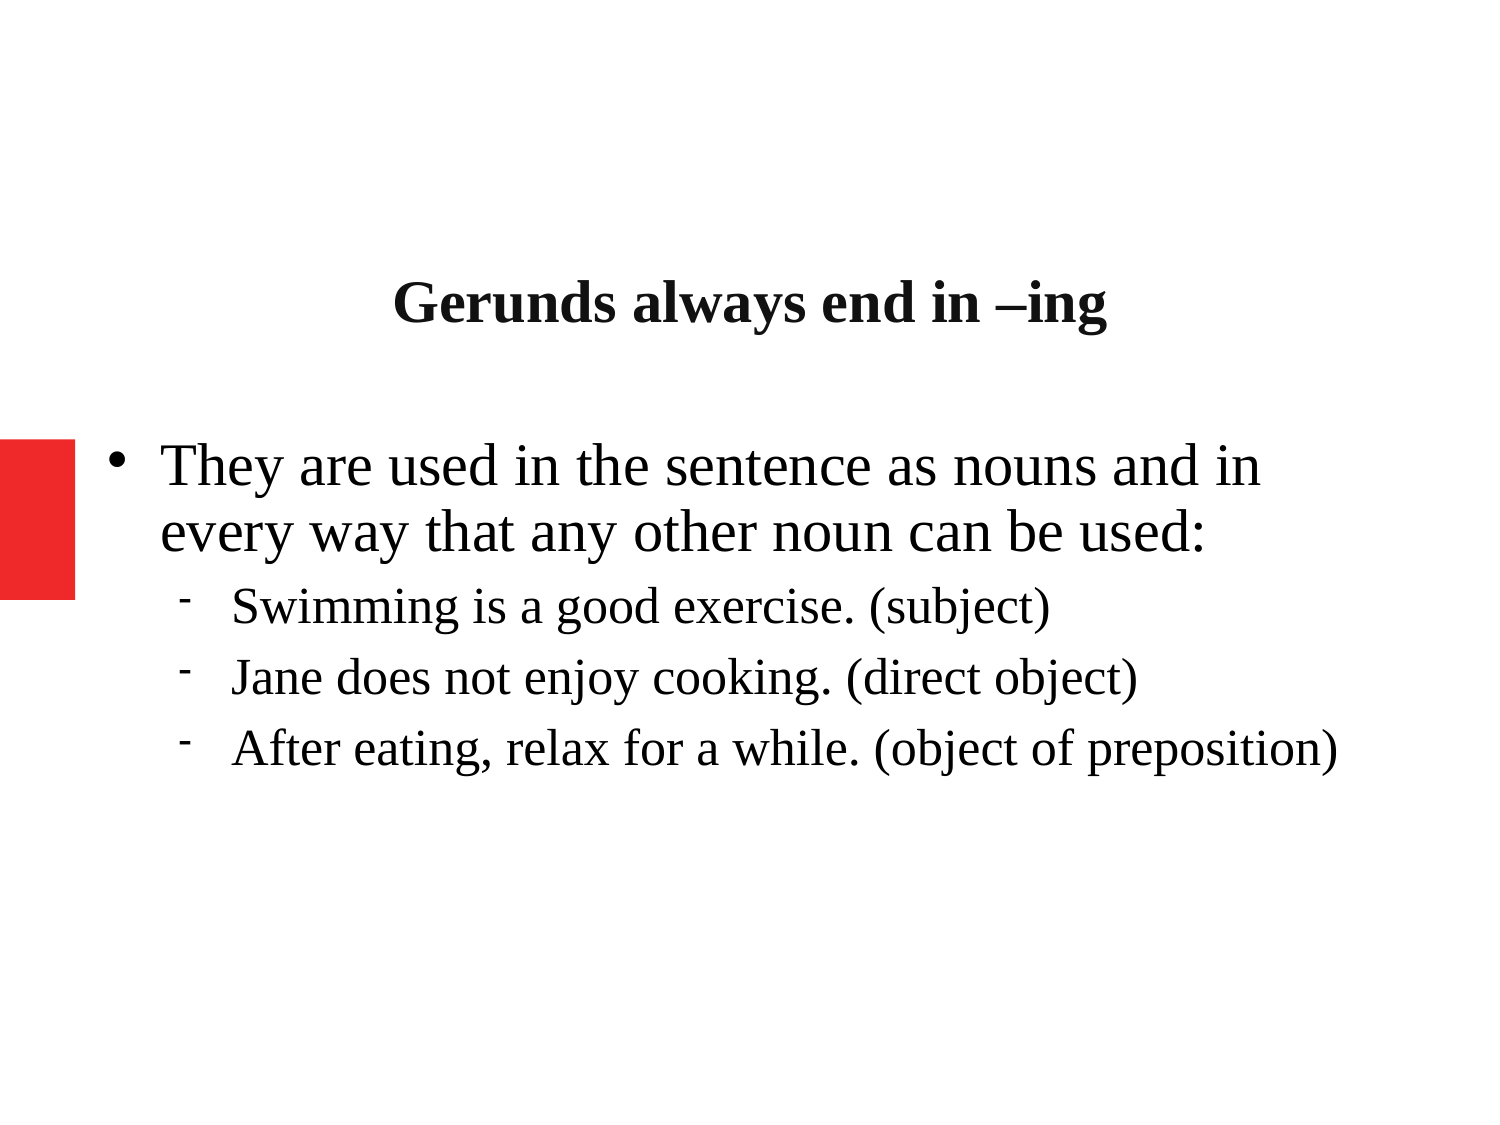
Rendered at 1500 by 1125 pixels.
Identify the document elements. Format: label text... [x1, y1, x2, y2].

text_box Gerunds always end in –ing They are used in the sentence as nouns and in every way that any other noun can be used: Swimming is a good exercise. (subject) Jane does not enjoy cooking. (direct object) After eating, relax for a while. (object of preposition) [75, 262, 1426, 1006]
